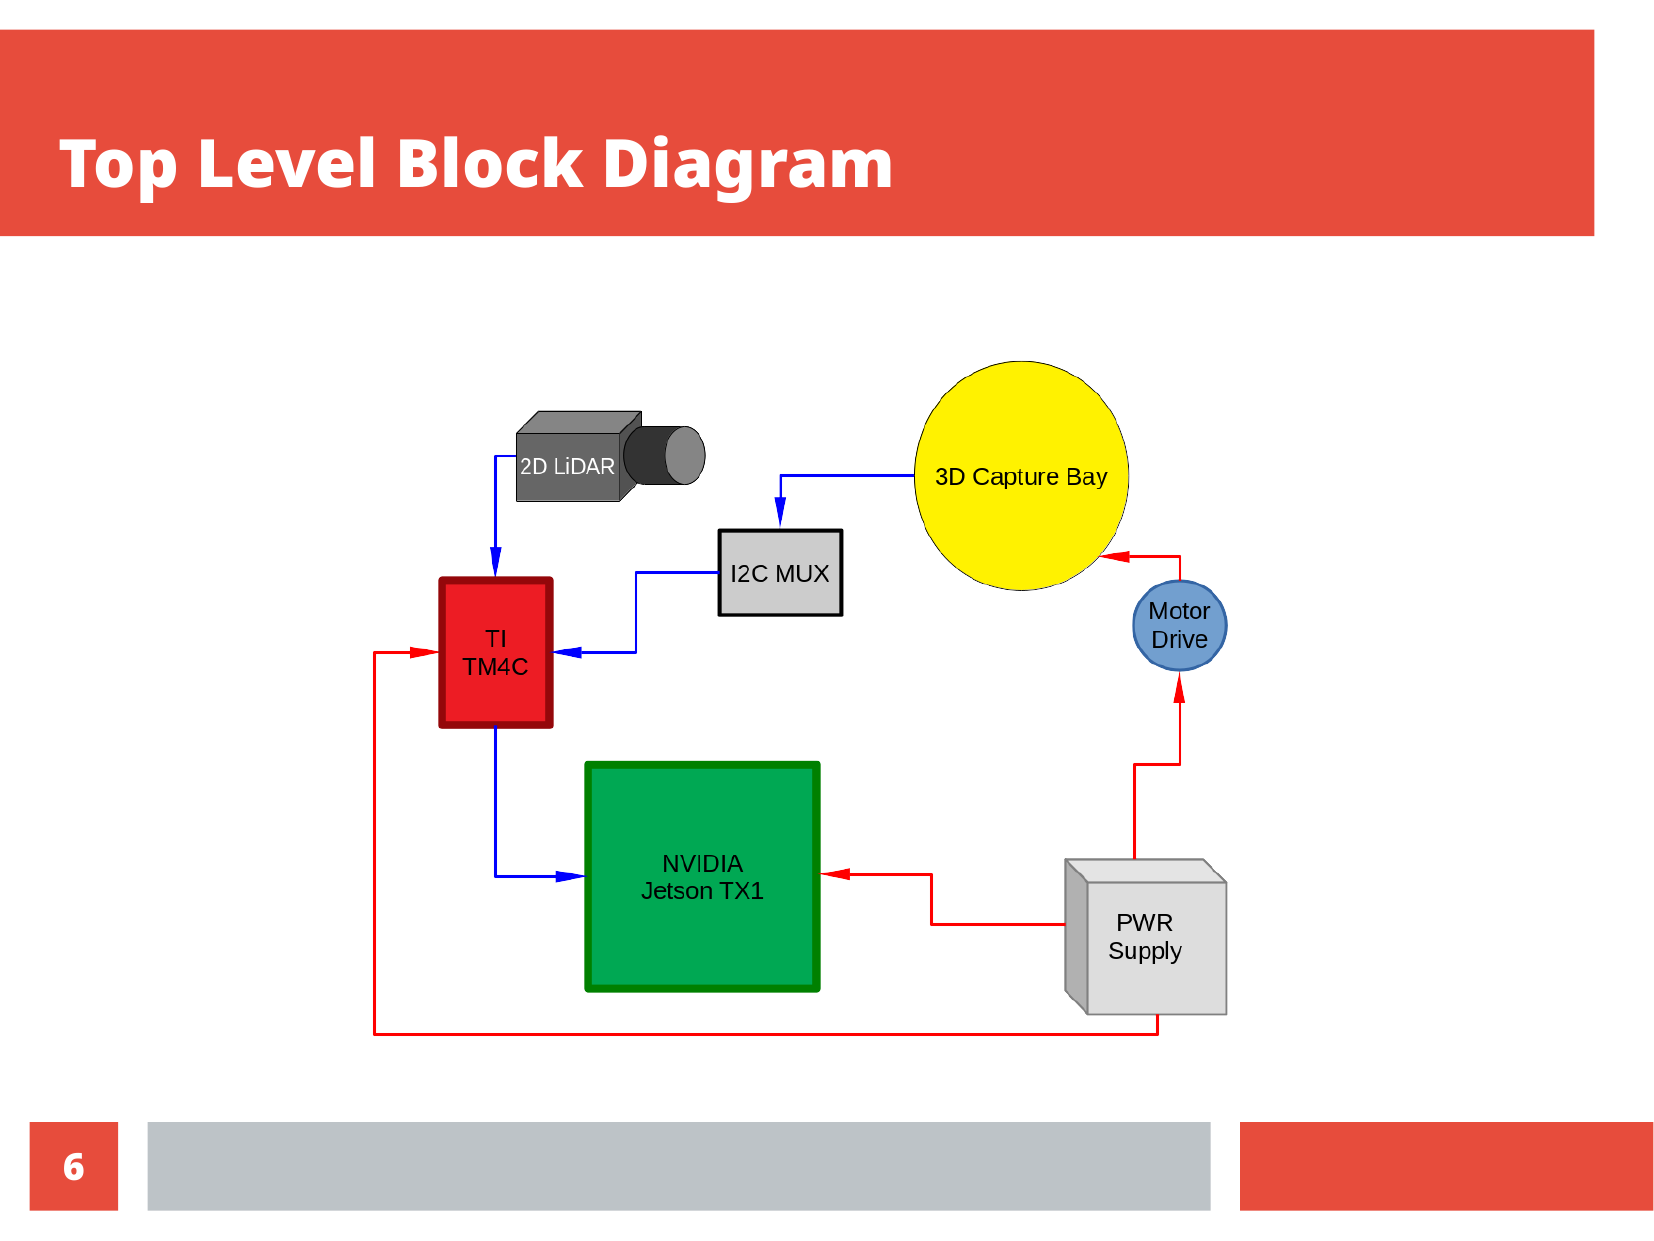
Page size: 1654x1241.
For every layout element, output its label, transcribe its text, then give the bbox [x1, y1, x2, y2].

picture [315, 281, 1309, 1050]
title Top Level Block Diagram [59, 59, 1595, 207]
